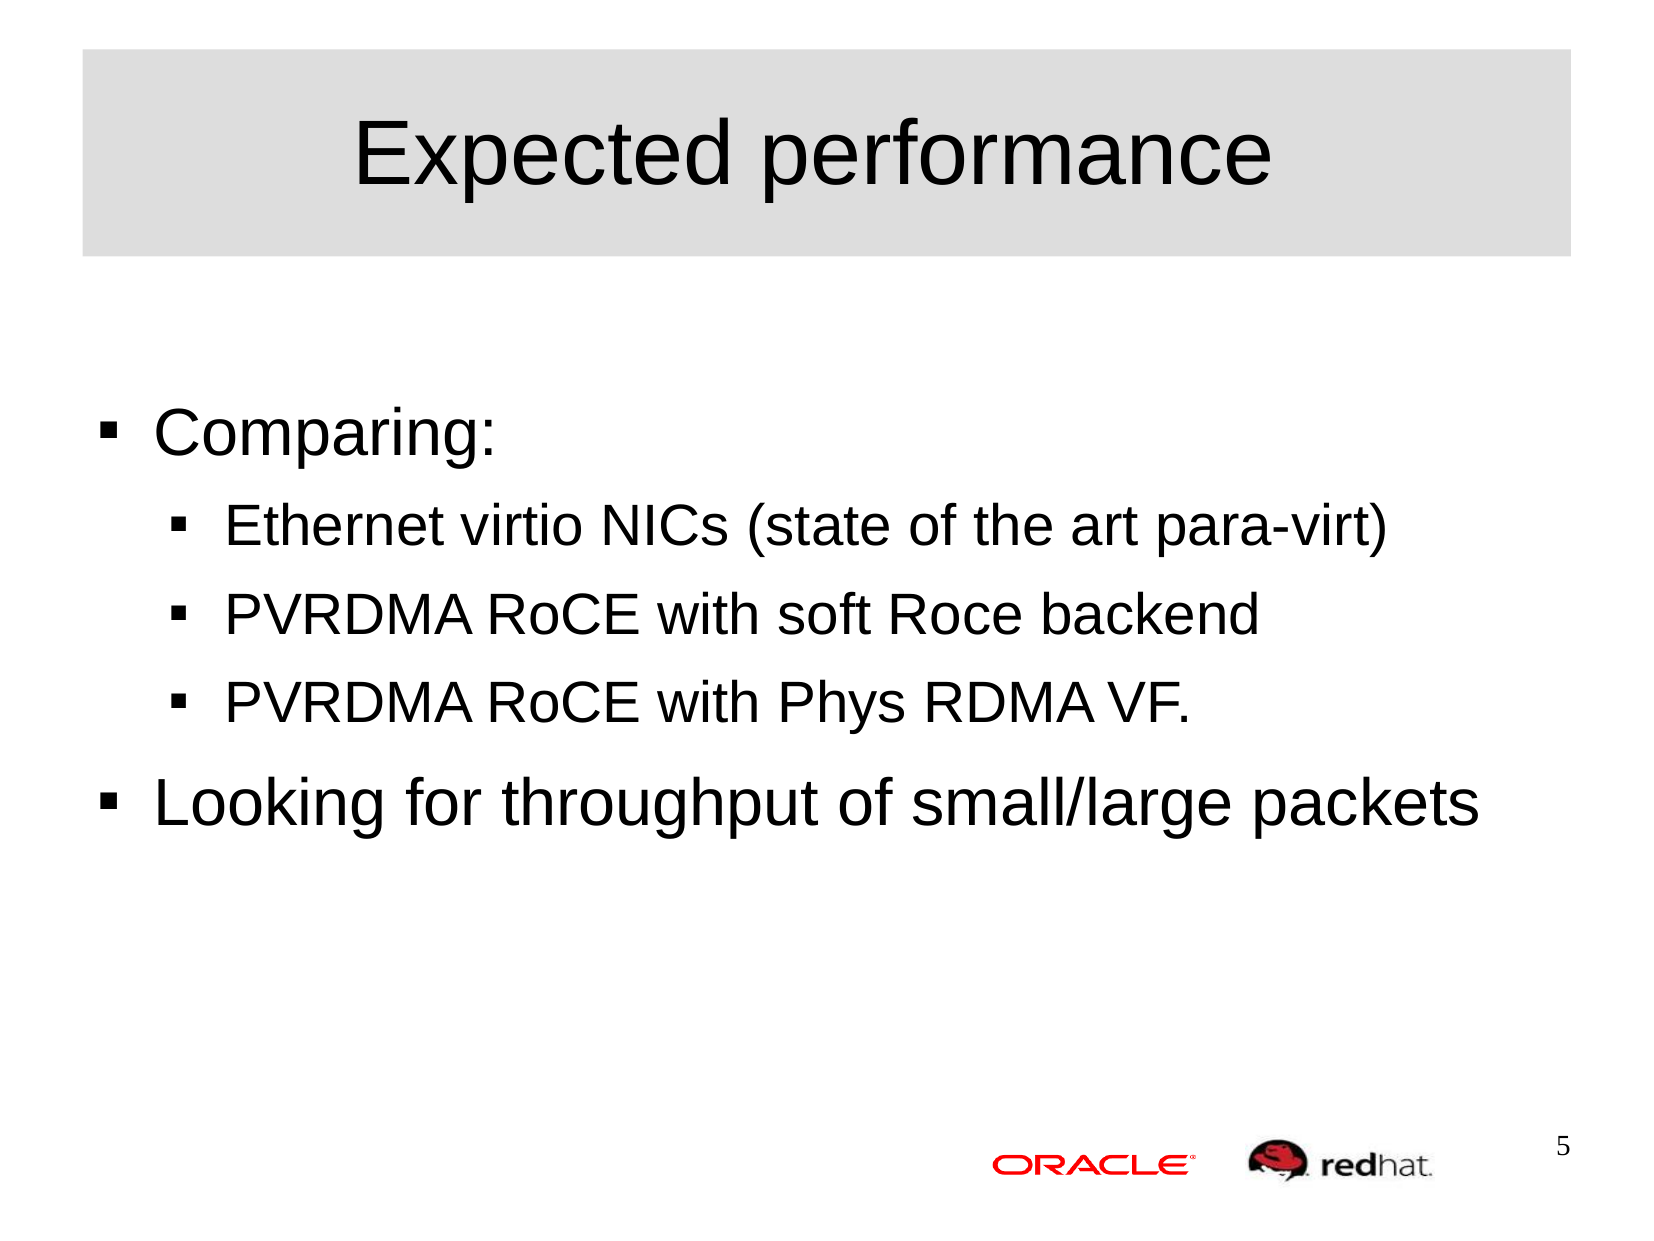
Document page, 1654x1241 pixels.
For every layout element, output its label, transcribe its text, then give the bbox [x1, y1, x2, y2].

picture [1245, 1090, 1435, 1241]
list Comparing: Ethernet virtio NICs (state of the art para-virt) PVRDMA RoCE with soft Roce backend PVRDMA RoCE with Phys RDMA VF. Looking for throughput of small/large packets [82, 290, 1571, 1010]
picture [975, 1117, 1213, 1212]
title Expected performance [82, 49, 1571, 257]
